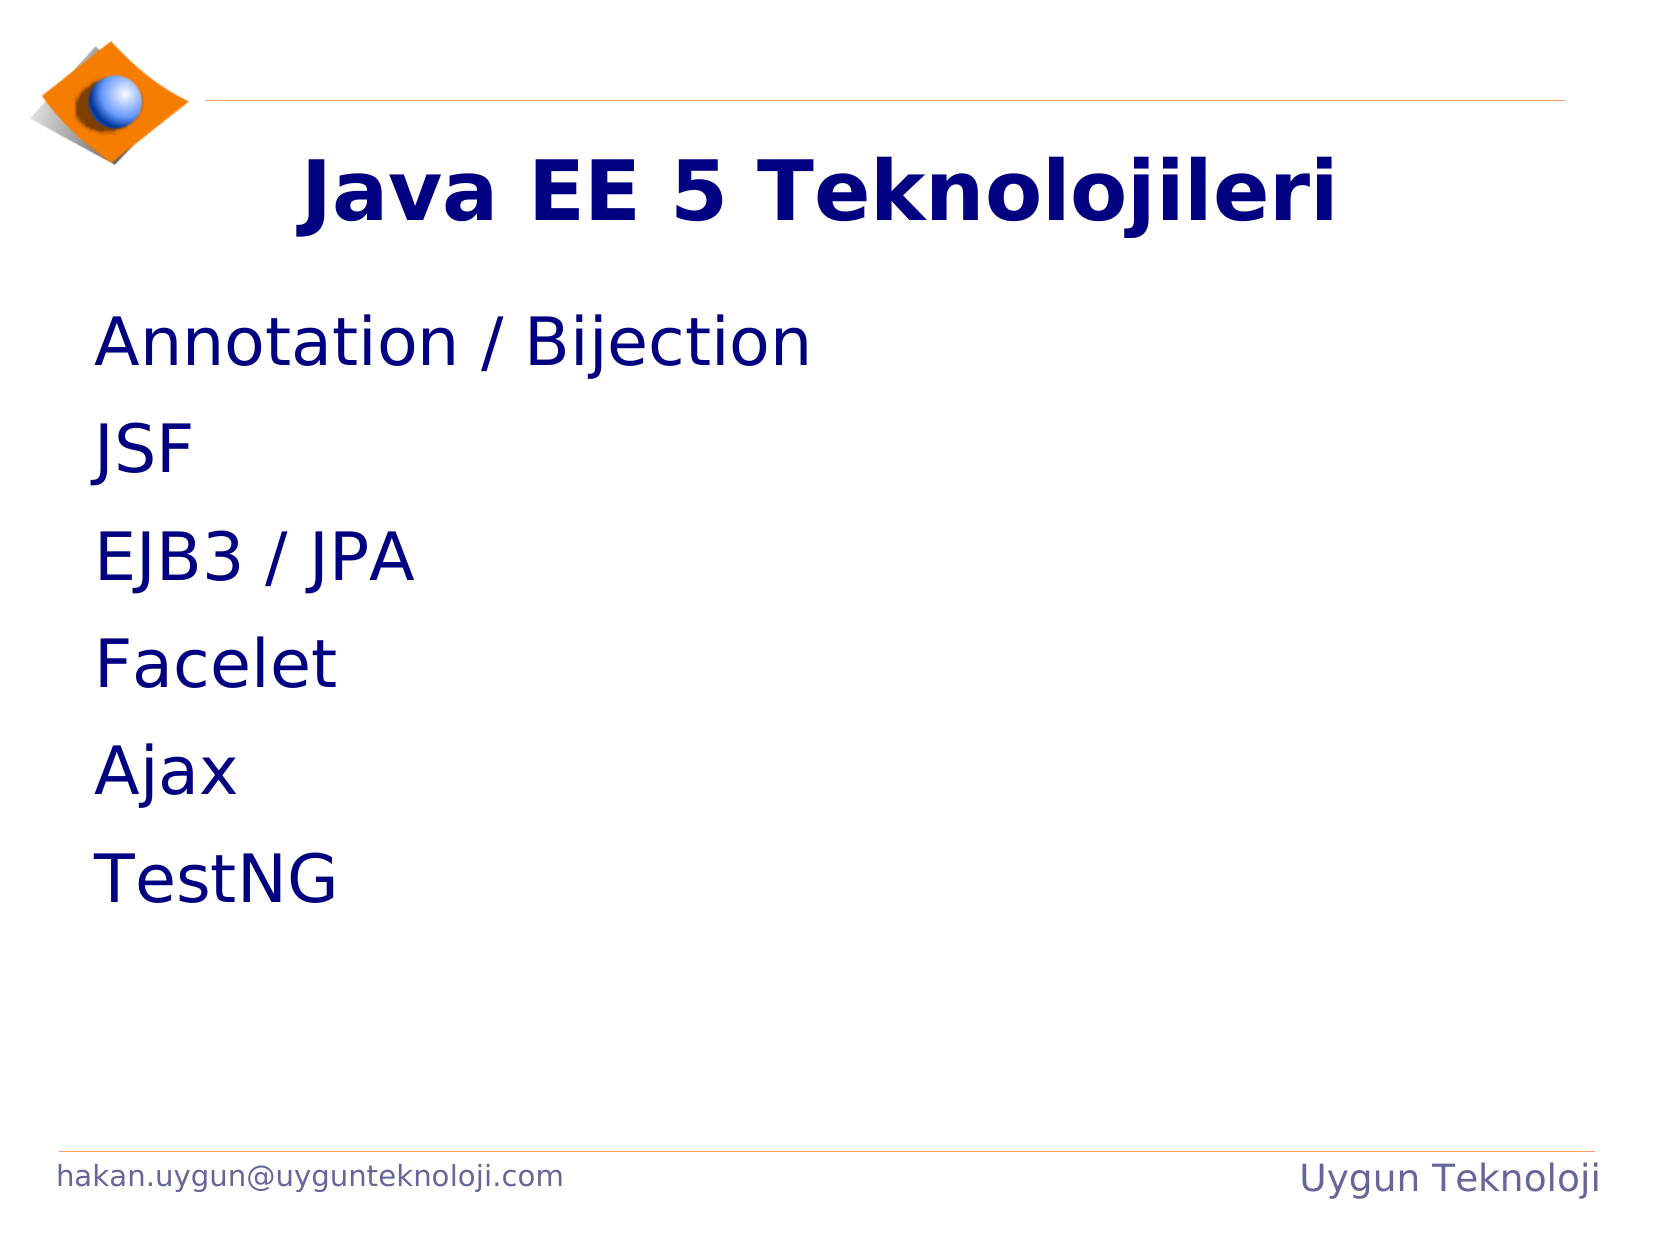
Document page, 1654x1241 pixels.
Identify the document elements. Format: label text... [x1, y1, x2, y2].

title Java EE 5 Teknolojileri [76, 95, 1565, 288]
picture [29, 29, 191, 178]
list Annotation / Bijection JSF EJB3 / JPA Facelet Ajax TestNG [76, 303, 1565, 1108]
